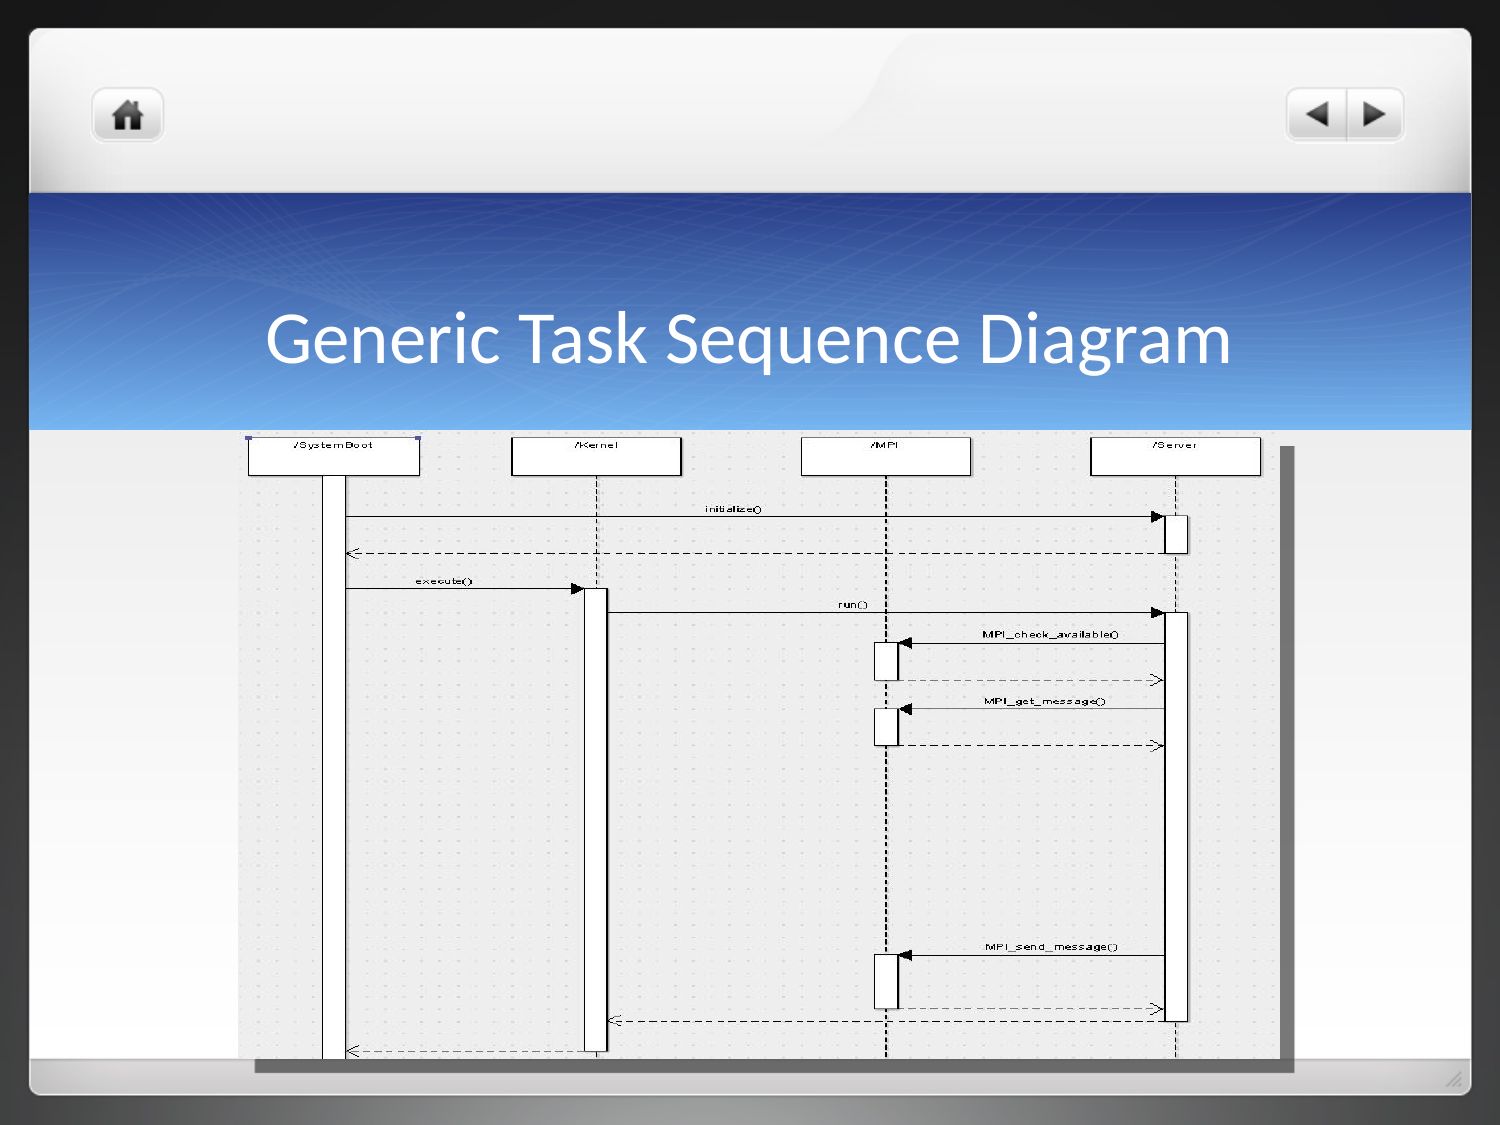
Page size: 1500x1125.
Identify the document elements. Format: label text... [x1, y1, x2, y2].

picture [0, 0, 1500, 1125]
title Generic Task Sequence Diagram [68, 240, 1432, 426]
